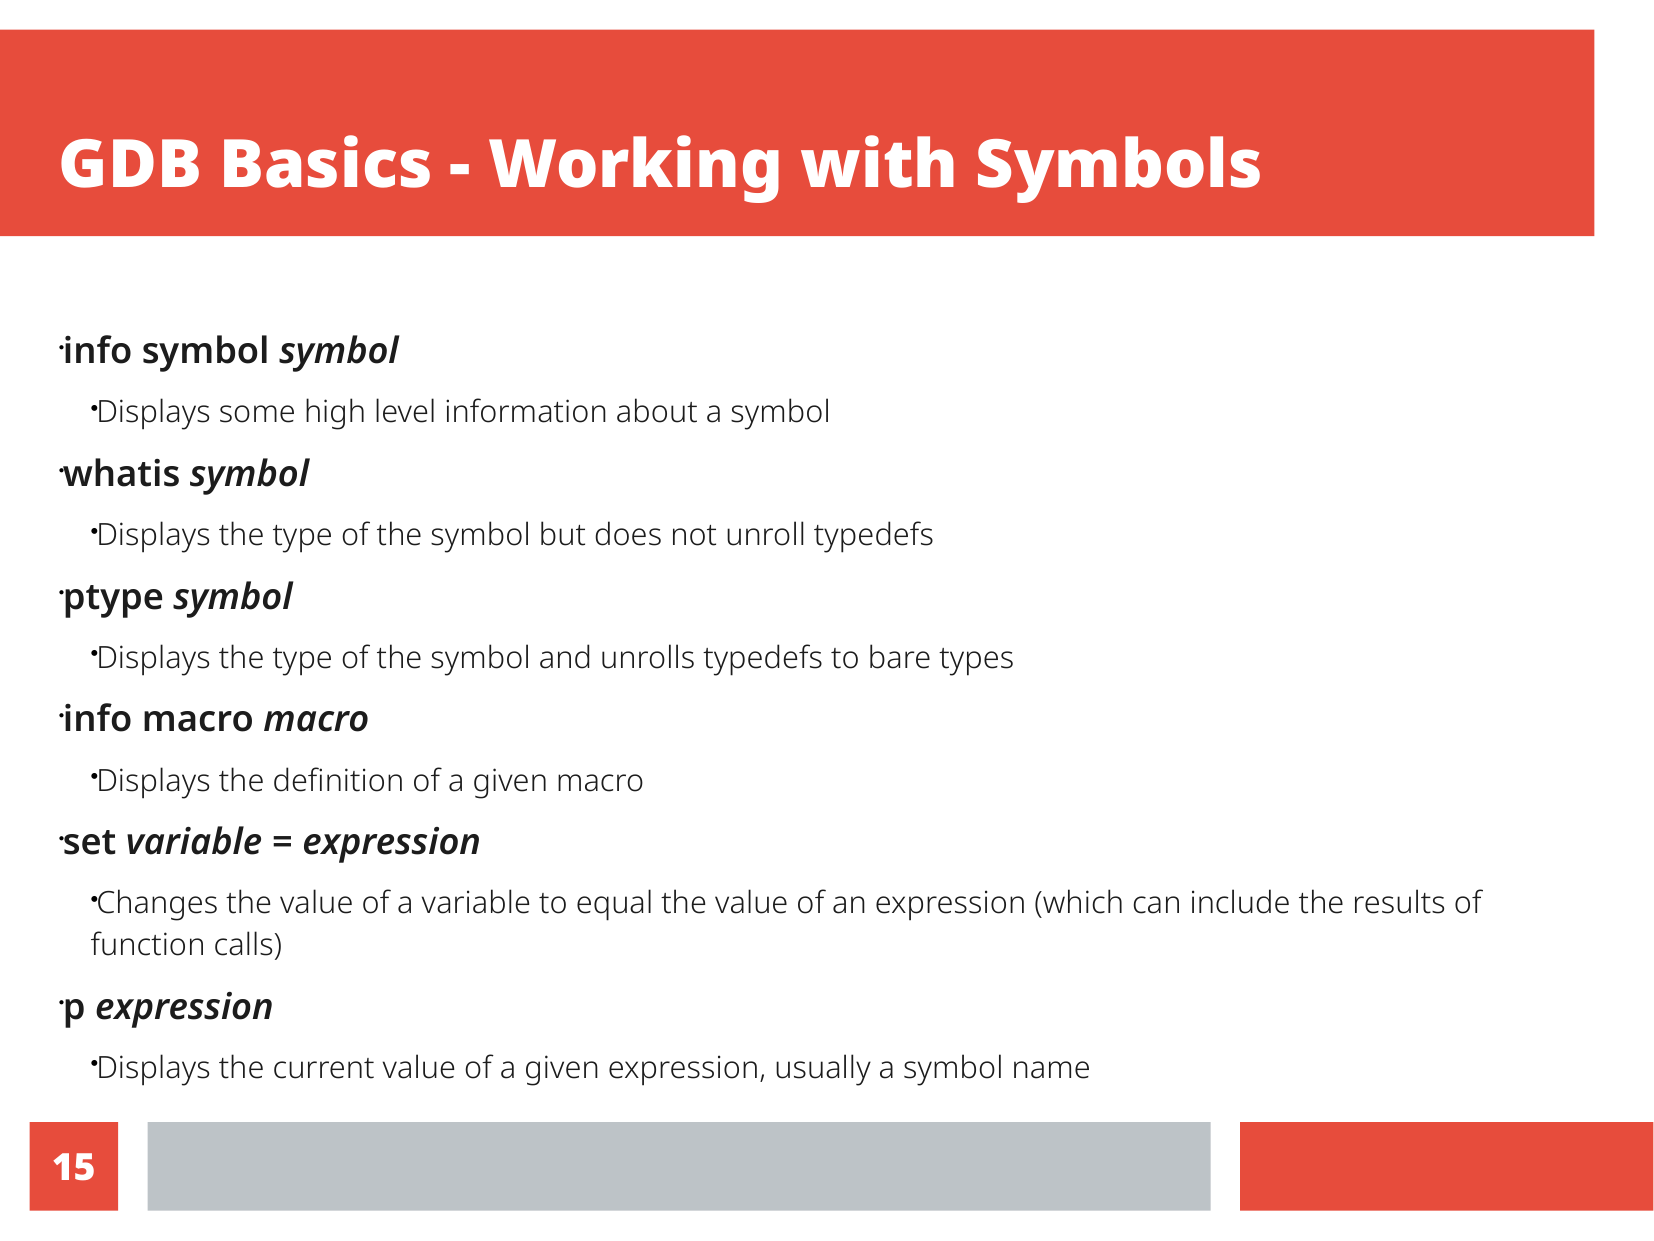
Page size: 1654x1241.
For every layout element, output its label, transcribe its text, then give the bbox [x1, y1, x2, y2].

title GDB Basics - Working with Symbols [59, 59, 1595, 207]
list info symbol symbol Displays some high level information about a symbol whatis symbol Displays the type of the symbol but does not unroll typedefs ptype symbol Displays the type of the symbol and unrolls typedefs to bare types info macro macro Displays the definition of a given macro set variable = expression Changes the value of a variable to equal the value of an expression (which can include the results of function calls) p expression Displays the current value of a given expression, usually a symbol name [59, 324, 1565, 1093]
